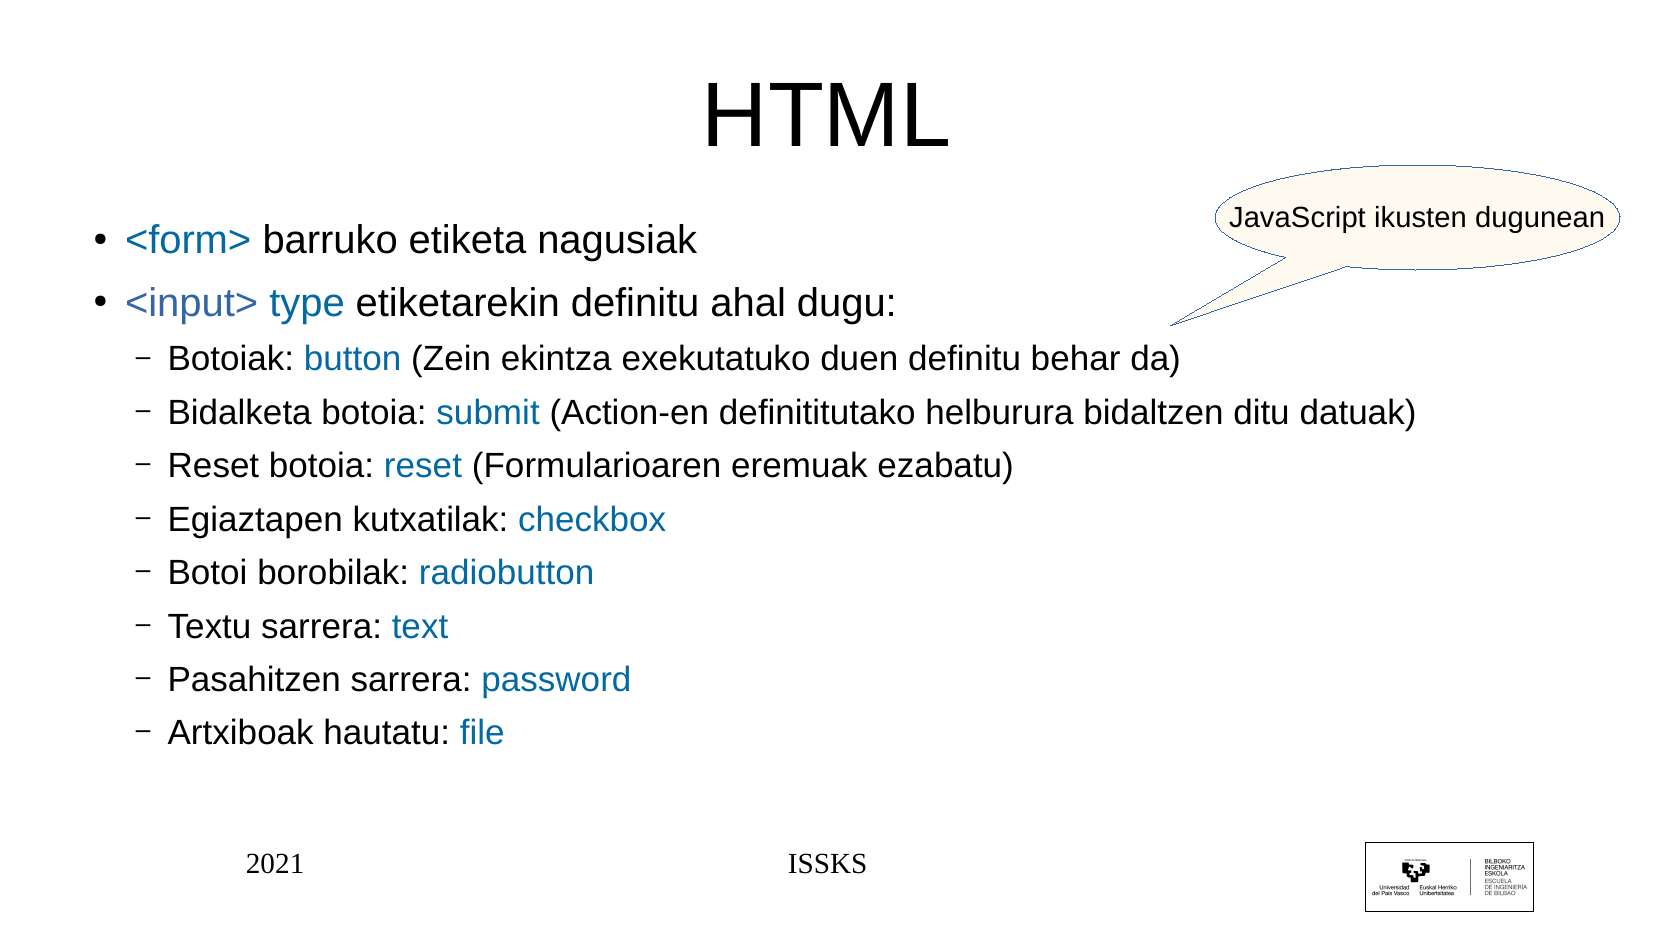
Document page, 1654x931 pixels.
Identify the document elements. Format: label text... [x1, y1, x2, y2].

list <form> barruko etiketa nagusiak <input> type etiketarekin definitu ahal dugu: Botoiak: button (Zein ekintza exekutatuko duen definitu behar da) Bidalketa botoia: submit (Action-en definititutako helburura bidaltzen ditu datuak) Reset botoia: reset (Formularioaren eremuak ezabatu) Egiaztapen kutxatilak: checkbox Botoi borobilak: radiobutton Textu sarrera: text Pasahitzen sarrera: password Artxiboak hautatu: file [82, 217, 1456, 758]
picture [1366, 843, 1533, 911]
text_box JavaScript ikusten dugunean [1170, 165, 1621, 326]
title HTML [82, 37, 1571, 193]
